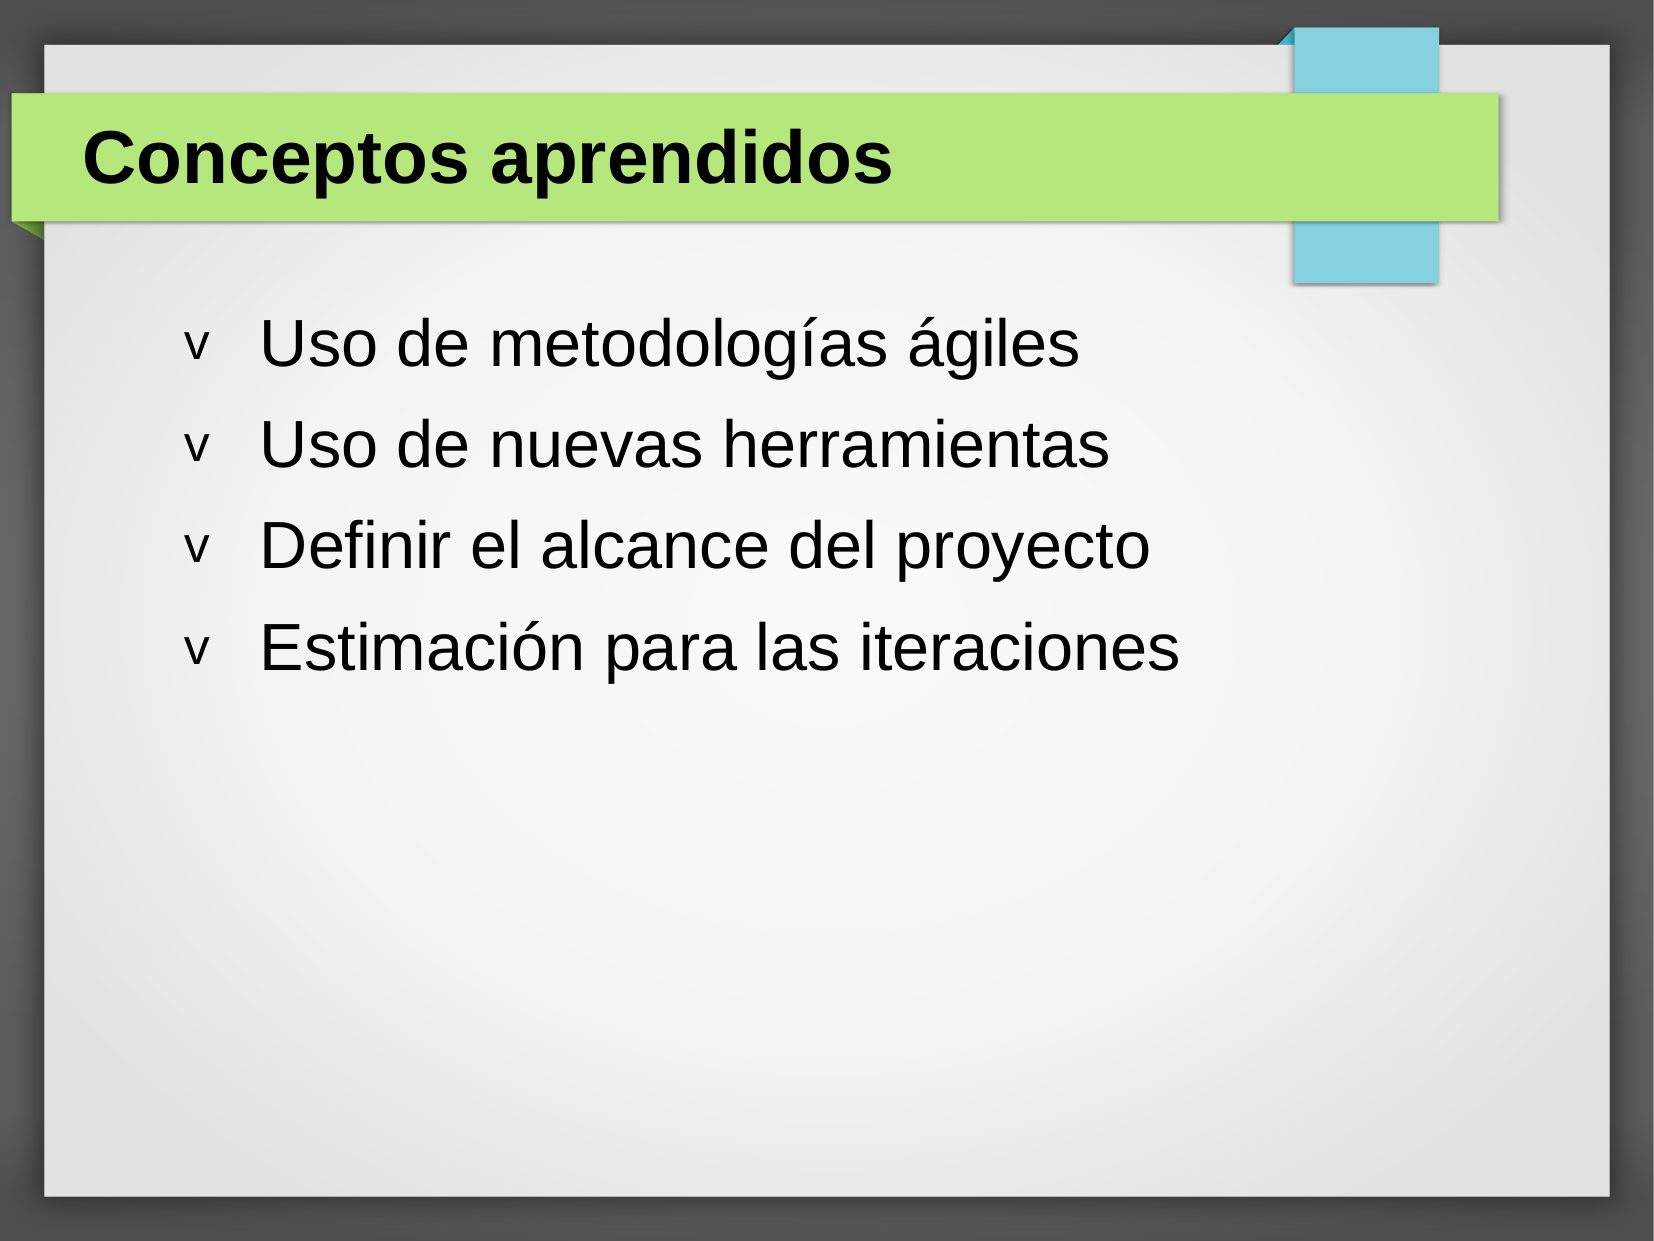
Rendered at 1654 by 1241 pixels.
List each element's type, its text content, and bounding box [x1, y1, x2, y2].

title Conceptos aprendidos [82, 108, 1264, 200]
list Uso de metodologías ágiles Uso de nuevas herramientas Definir el alcance del proyecto Estimación para las iteraciones [184, 308, 1498, 969]
